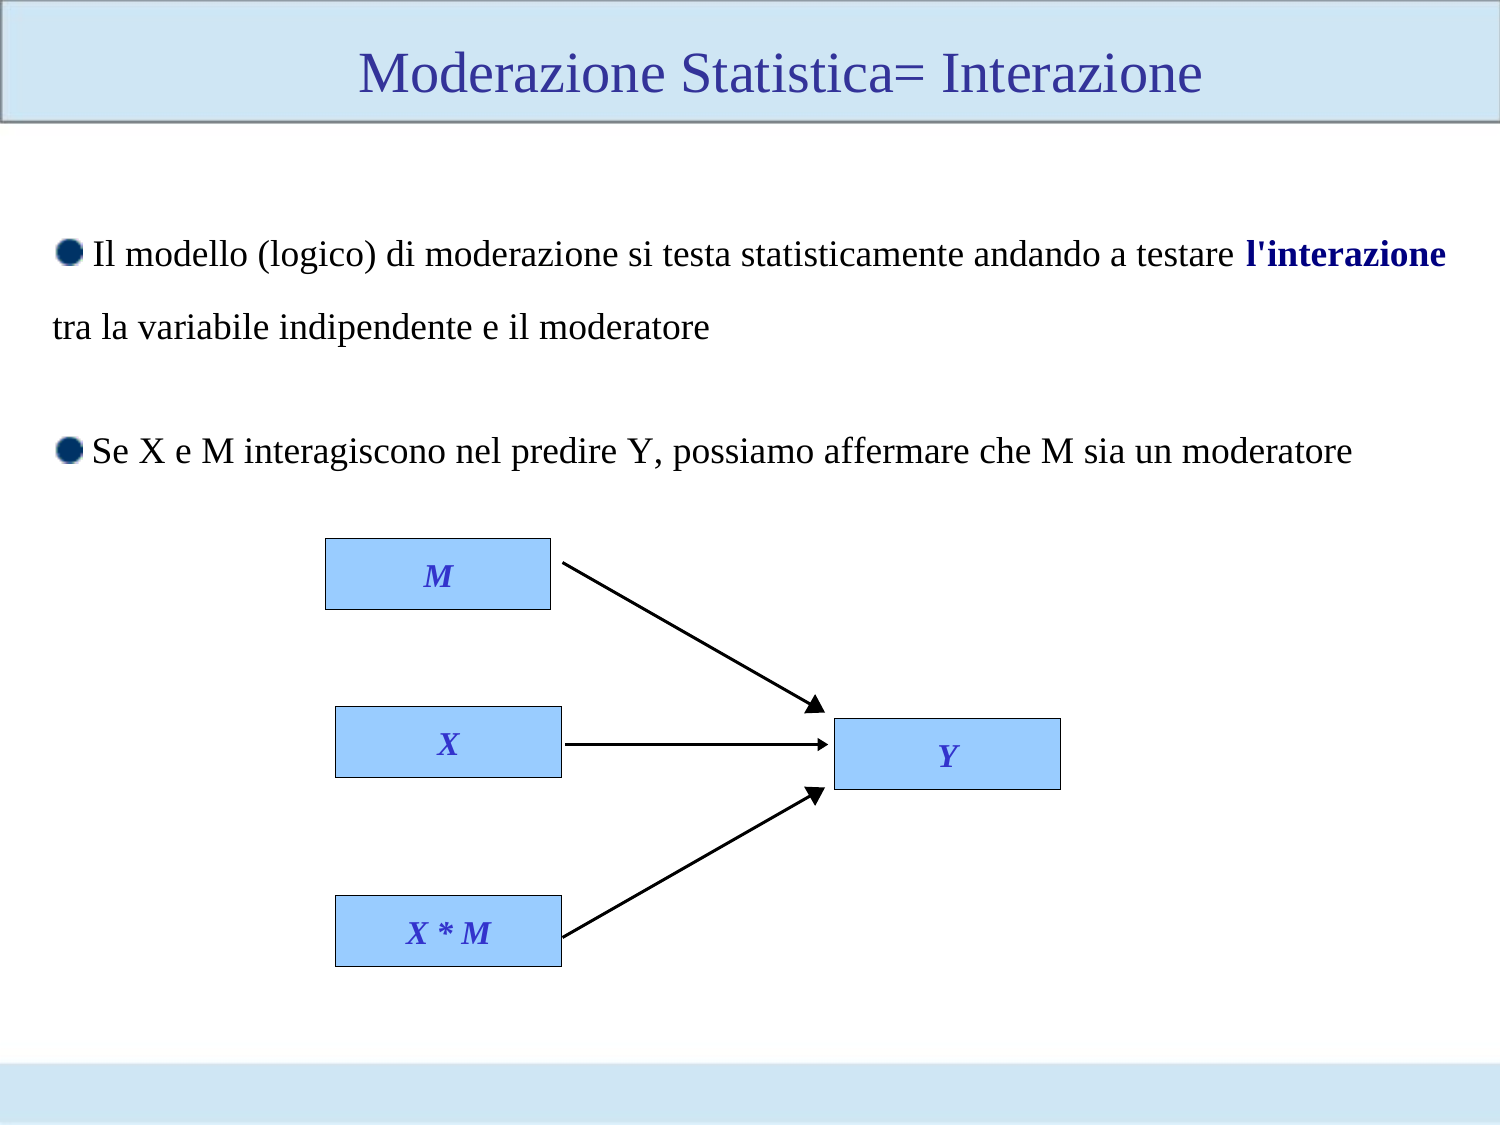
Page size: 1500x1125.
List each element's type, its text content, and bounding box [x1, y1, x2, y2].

text_box X * M [335, 895, 562, 967]
picture [0, 0, 1500, 1125]
text_box Il modello (logico) di moderazione si testa statisticamente andando a testare l'interazione tra la variabile indipendente e il moderatore Se X e M interagiscono nel predire Y, possiamo affermare che M sia un moderatore [37, 187, 1463, 479]
text_box M [325, 538, 551, 610]
text_box Y [834, 718, 1061, 790]
text_box X [335, 706, 562, 778]
title Moderazione Statistica= Interazione [249, 21, 1313, 117]
